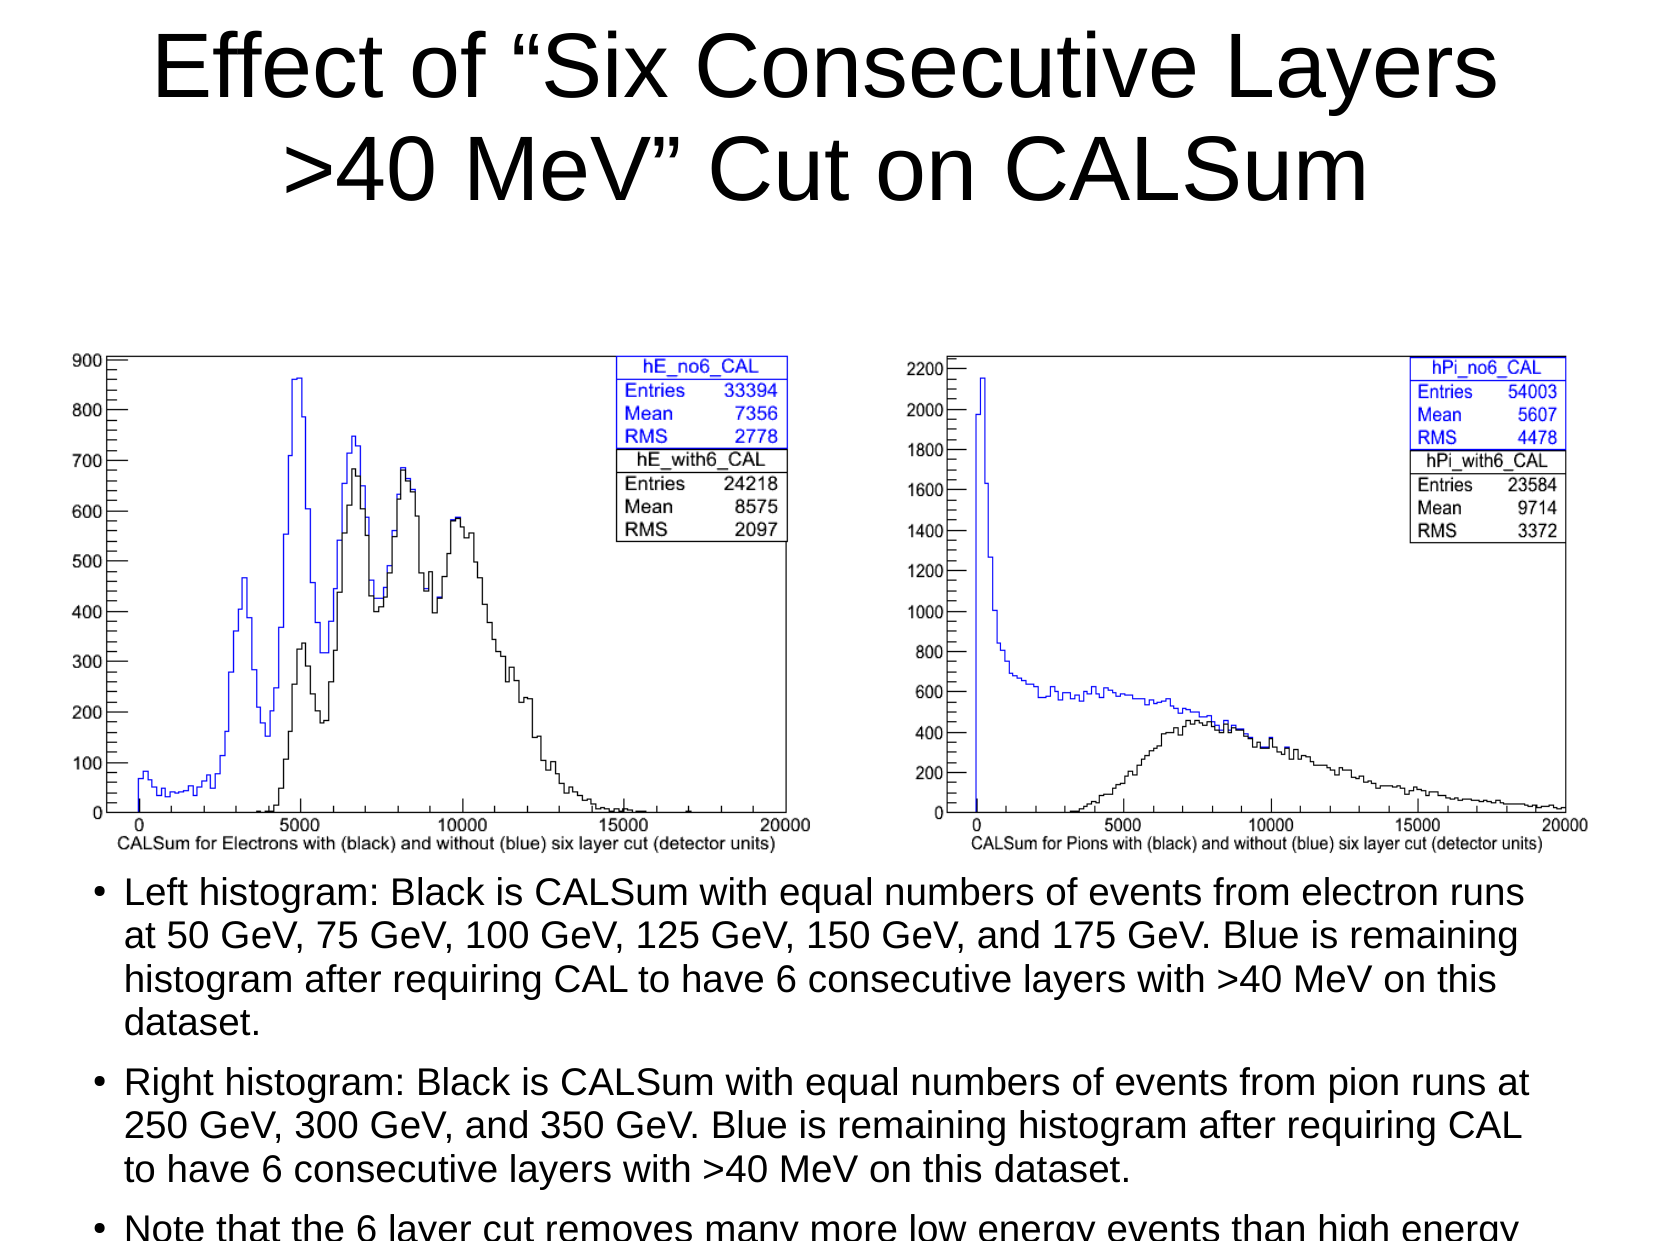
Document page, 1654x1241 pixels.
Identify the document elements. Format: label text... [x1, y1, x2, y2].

picture [22, 299, 1643, 871]
list Left histogram: Black is CALSum with equal numbers of events from electron runs at 50 GeV, 75 GeV, 100 GeV, 125 GeV, 150 GeV, and 175 GeV. Blue is remaining histogram after requiring CAL to have 6 consecutive layers with >40 MeV on this dataset. Right histogram: Black is CALSum with equal numbers of events from pion runs at 250 GeV, 300 GeV, and 350 GeV. Blue is remaining histogram after requiring CAL to have 6 consecutive layers with >40 MeV on this dataset. Note that the 6 layer cut removes many more low energy events than high energy events For analysis, must weight with equal amounts of all energies AFTER 6 layer cut. [82, 871, 1538, 1241]
title Effect of “Six Consecutive Layers >40 MeV” Cut on CALSum [82, 13, 1571, 222]
